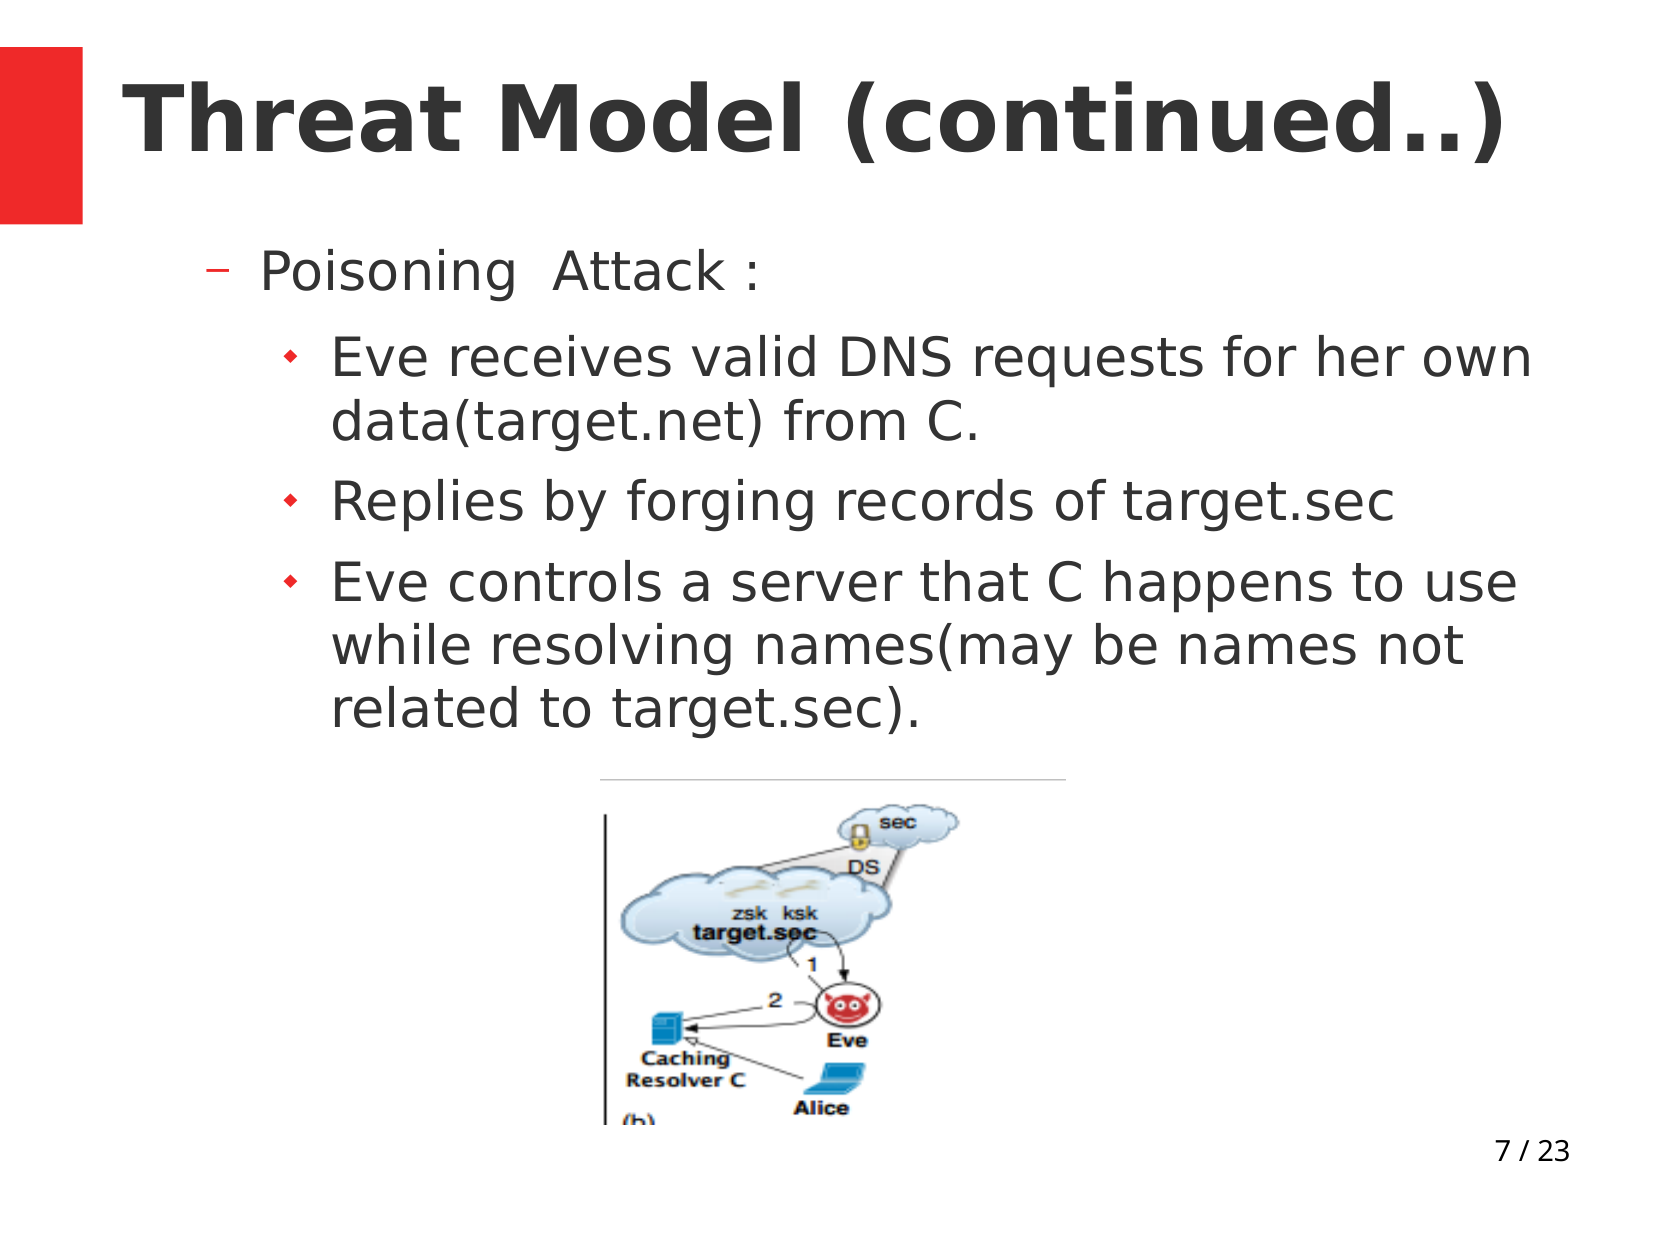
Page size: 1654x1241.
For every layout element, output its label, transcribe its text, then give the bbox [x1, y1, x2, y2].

picture [600, 779, 1066, 1126]
title Threat Model (continued..) [122, 14, 1576, 226]
list Poisoning Attack : Eve receives valid DNS requests for her own data(target.net) from C. Replies by forging records of target.sec Eve controls a server that C happens to use while resolving names(may be names not related to target.sec). [118, 240, 1546, 1241]
